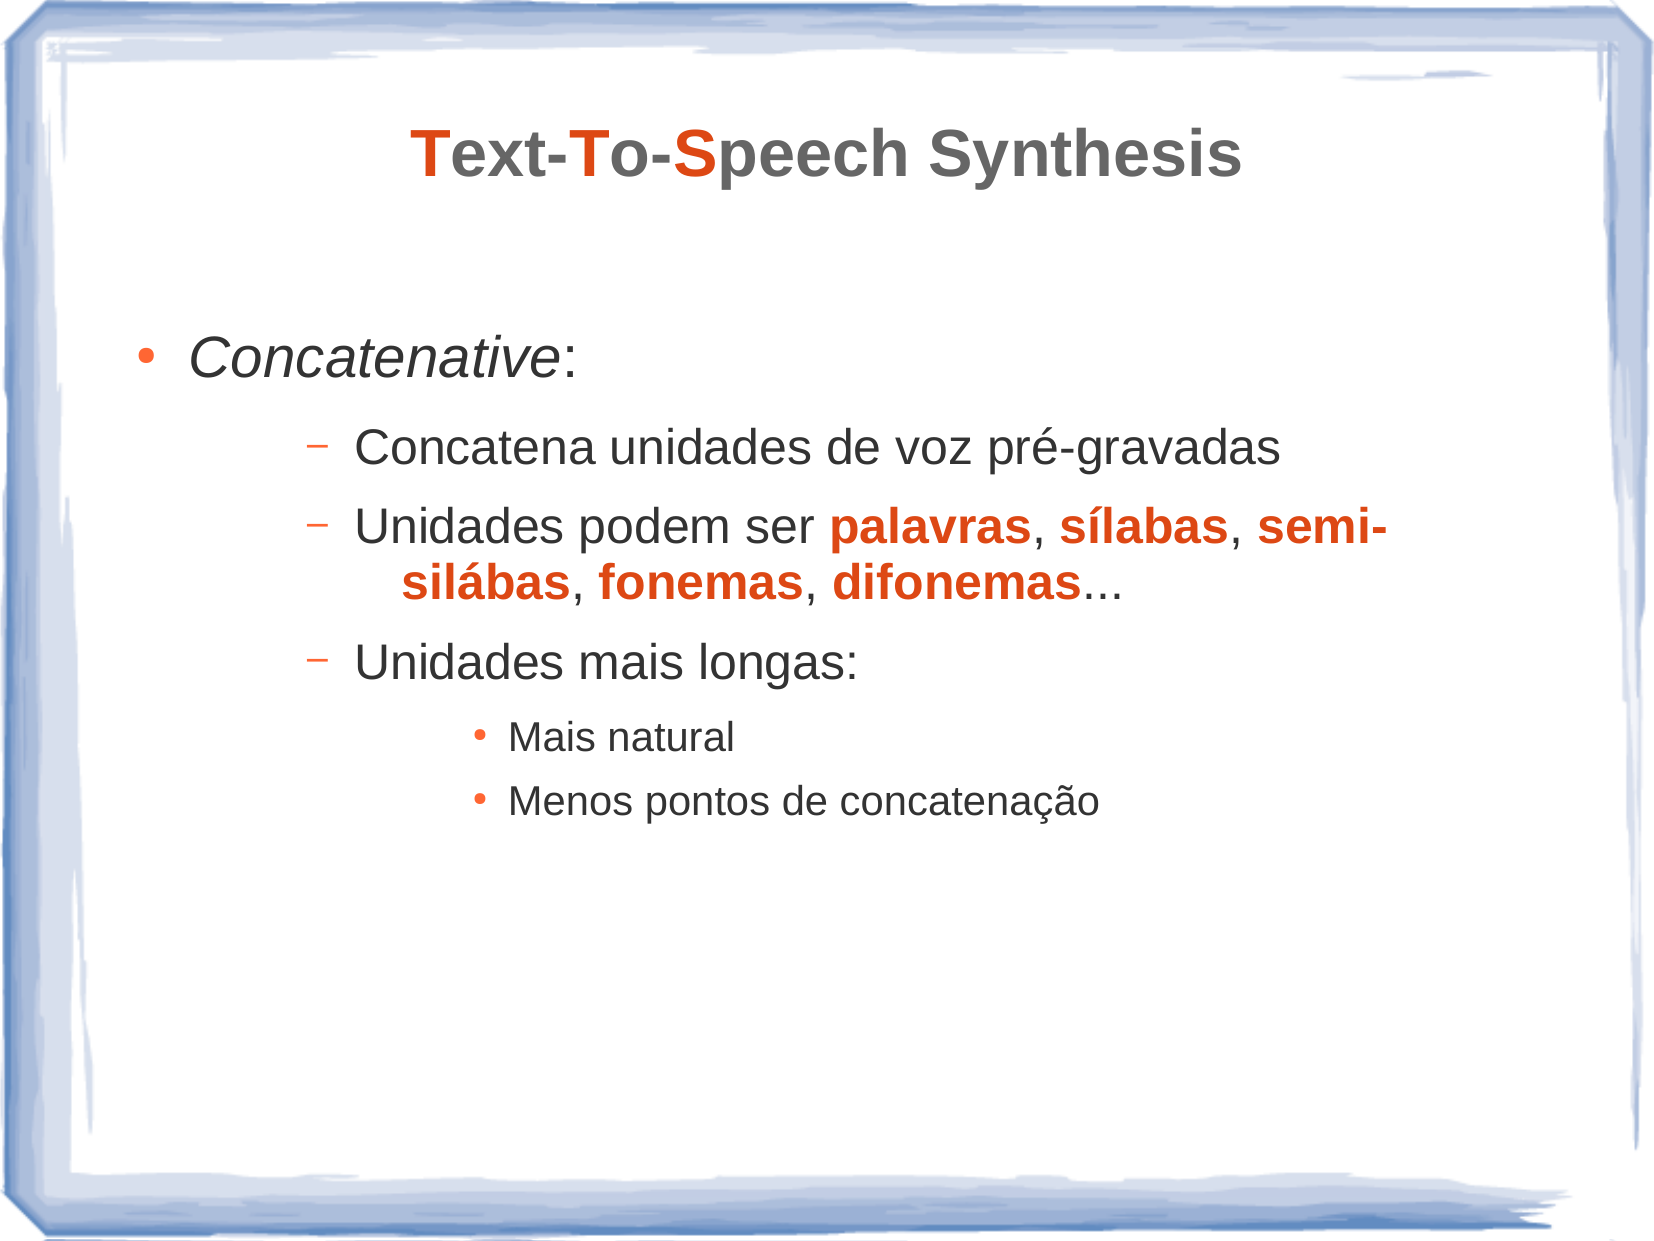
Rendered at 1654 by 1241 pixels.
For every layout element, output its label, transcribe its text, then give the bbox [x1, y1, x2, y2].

title Text-To-Speech Synthesis [82, 49, 1571, 257]
list Concatenative: Concatena unidades de voz pré-gravadas Unidades podem ser palavras, sílabas, semi-silábas, fonemas, difonemas... Unidades mais longas: Mais natural Menos pontos de concatenação [118, 324, 1571, 1045]
picture [0, 0, 1654, 1241]
